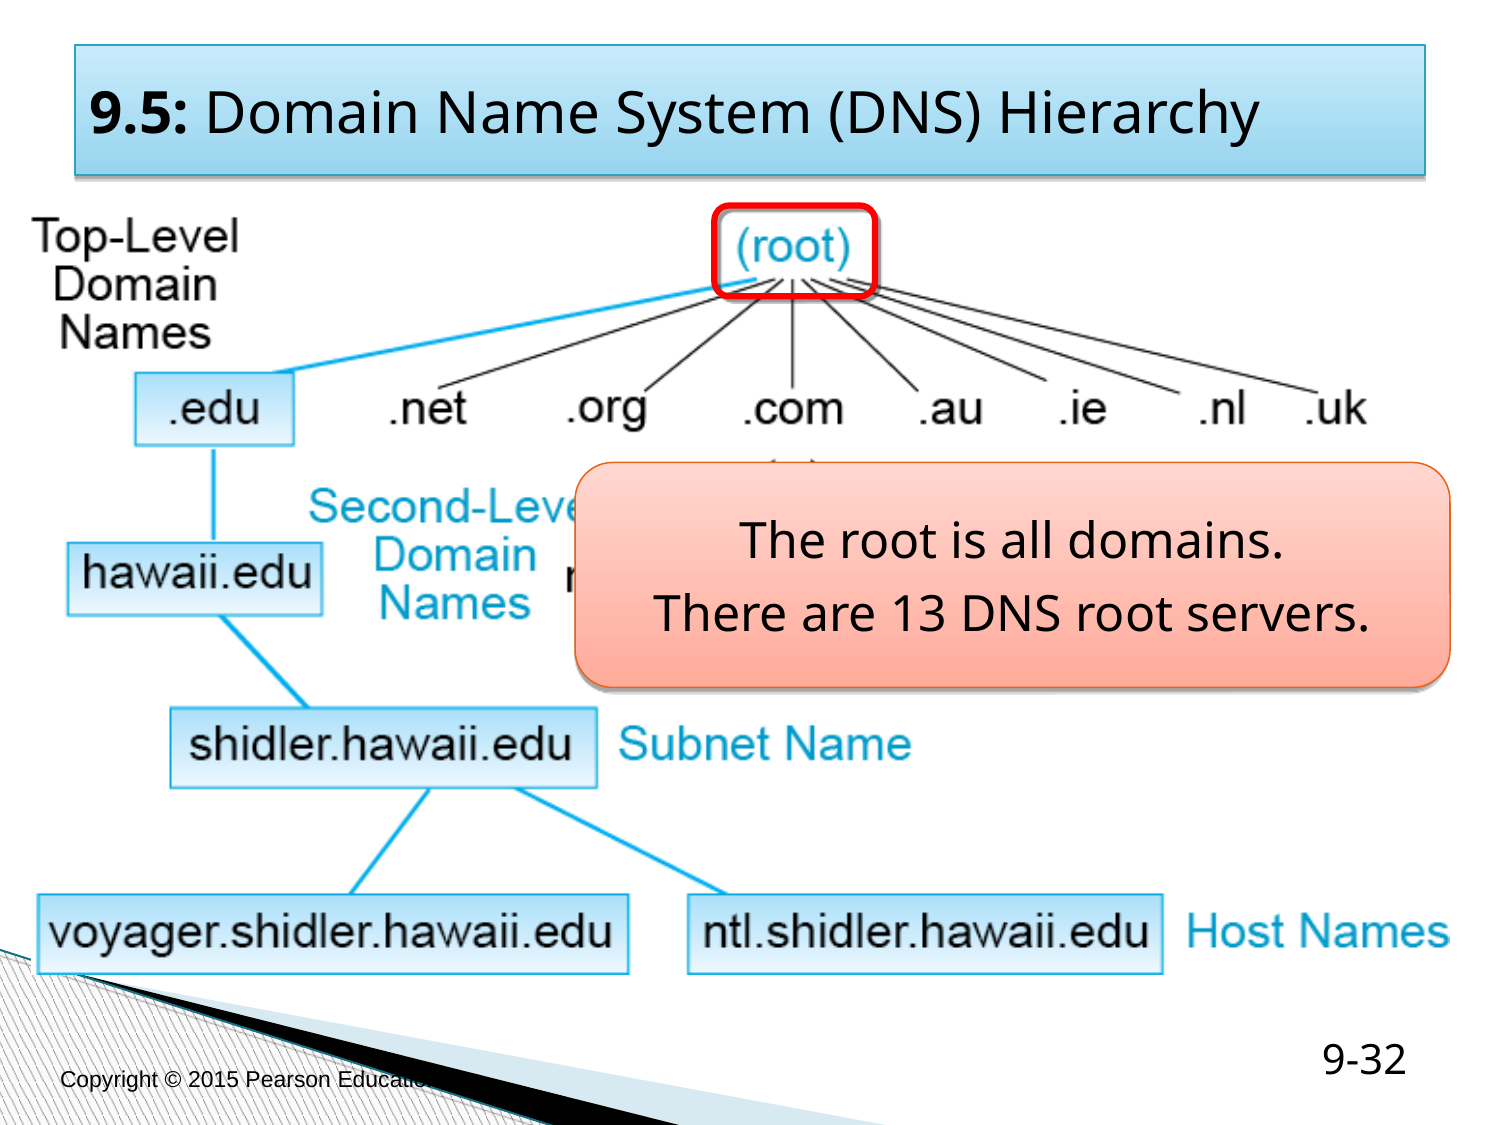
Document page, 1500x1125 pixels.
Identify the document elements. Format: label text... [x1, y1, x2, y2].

title 9.5: Domain Name System (DNS) Hierarchy [75, 45, 1425, 175]
picture [718, 212, 871, 293]
picture [0, 212, 1450, 1125]
text_box The root is all domains. There are 13 DNS root servers. [575, 462, 1451, 688]
footer Copyright © 2015 Pearson Education, Inc. [37, 1050, 513, 1100]
slide_number 9-<number> [1287, 1037, 1423, 1098]
